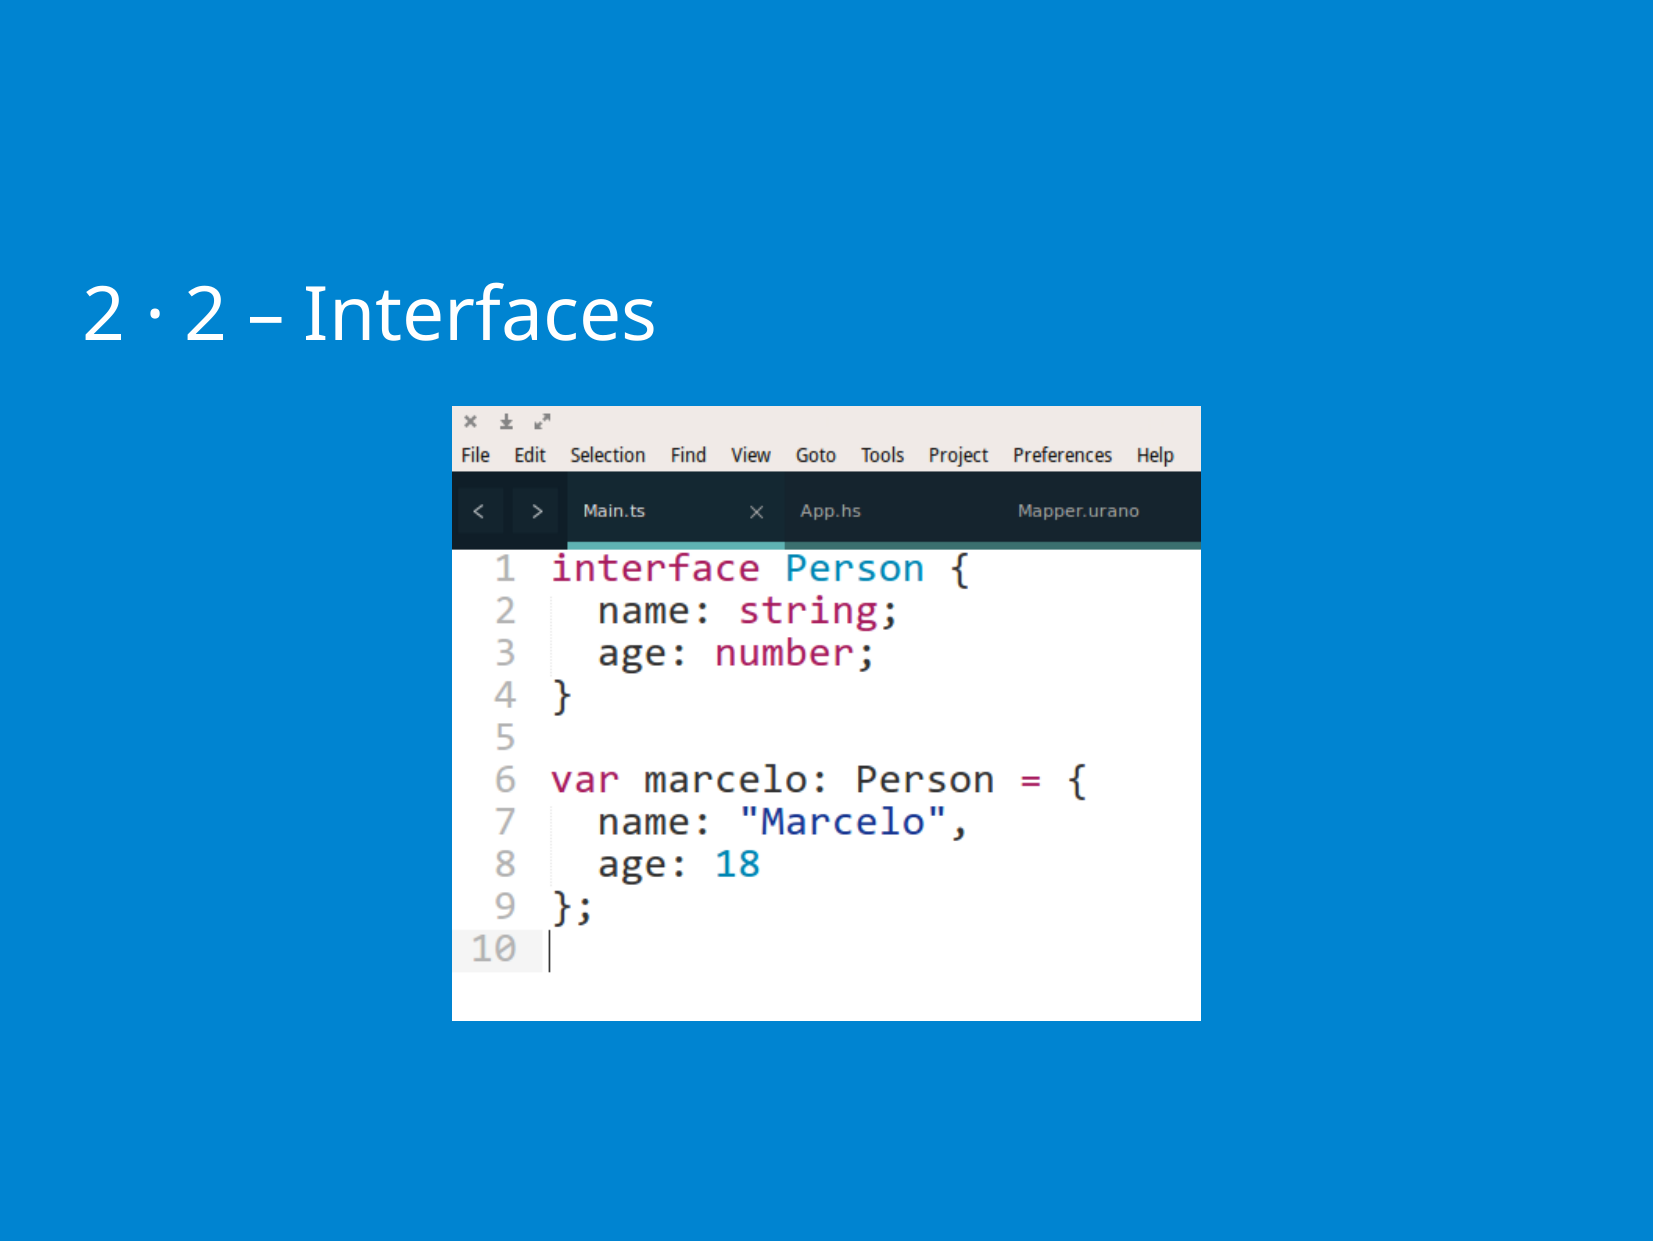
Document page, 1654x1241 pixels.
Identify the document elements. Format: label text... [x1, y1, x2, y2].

title 2 · 2 – Interfaces [82, 248, 1571, 375]
picture [452, 406, 1201, 1021]
